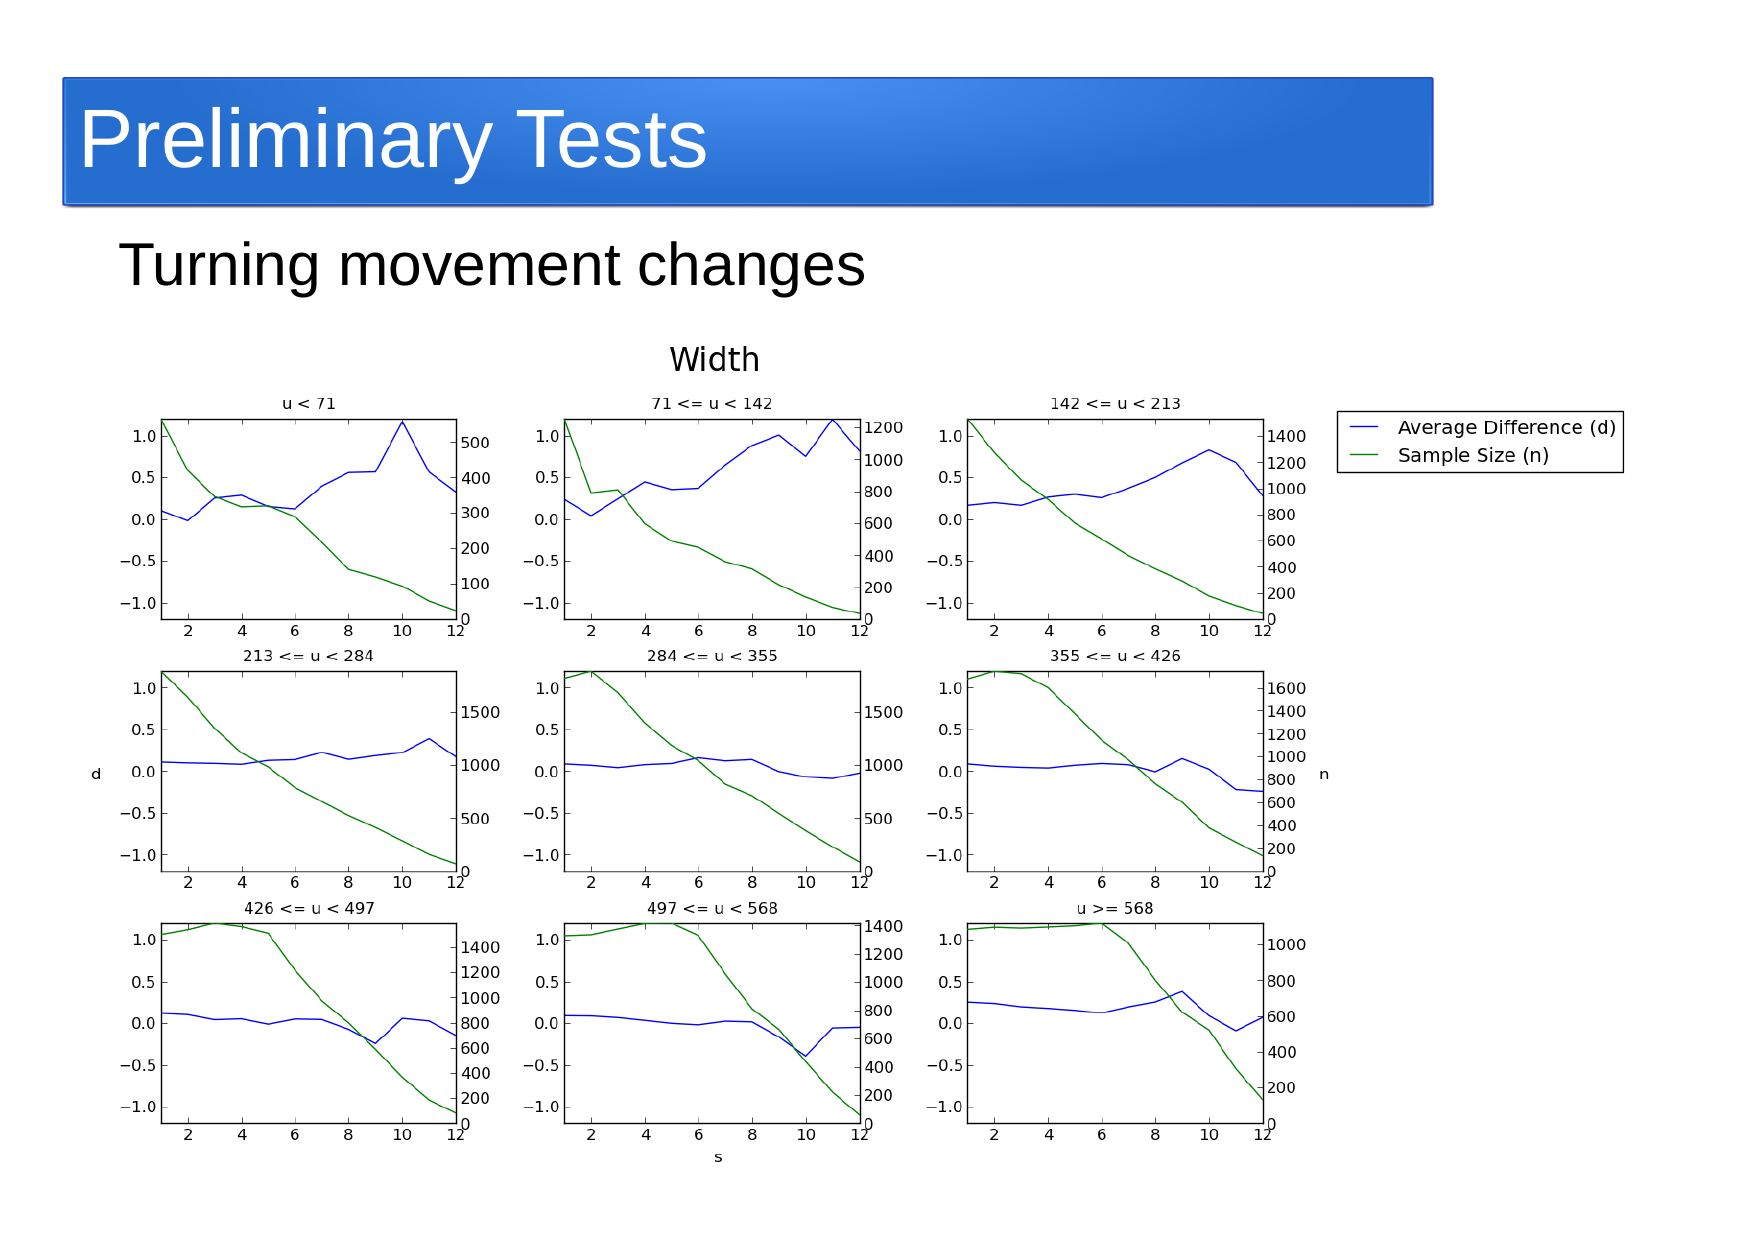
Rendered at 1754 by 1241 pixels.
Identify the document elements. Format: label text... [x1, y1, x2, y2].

picture [58, 77, 1439, 209]
picture [58, 328, 1696, 1179]
text_box Turning movement changes [103, 223, 931, 306]
title Preliminary Tests [78, 80, 1429, 198]
